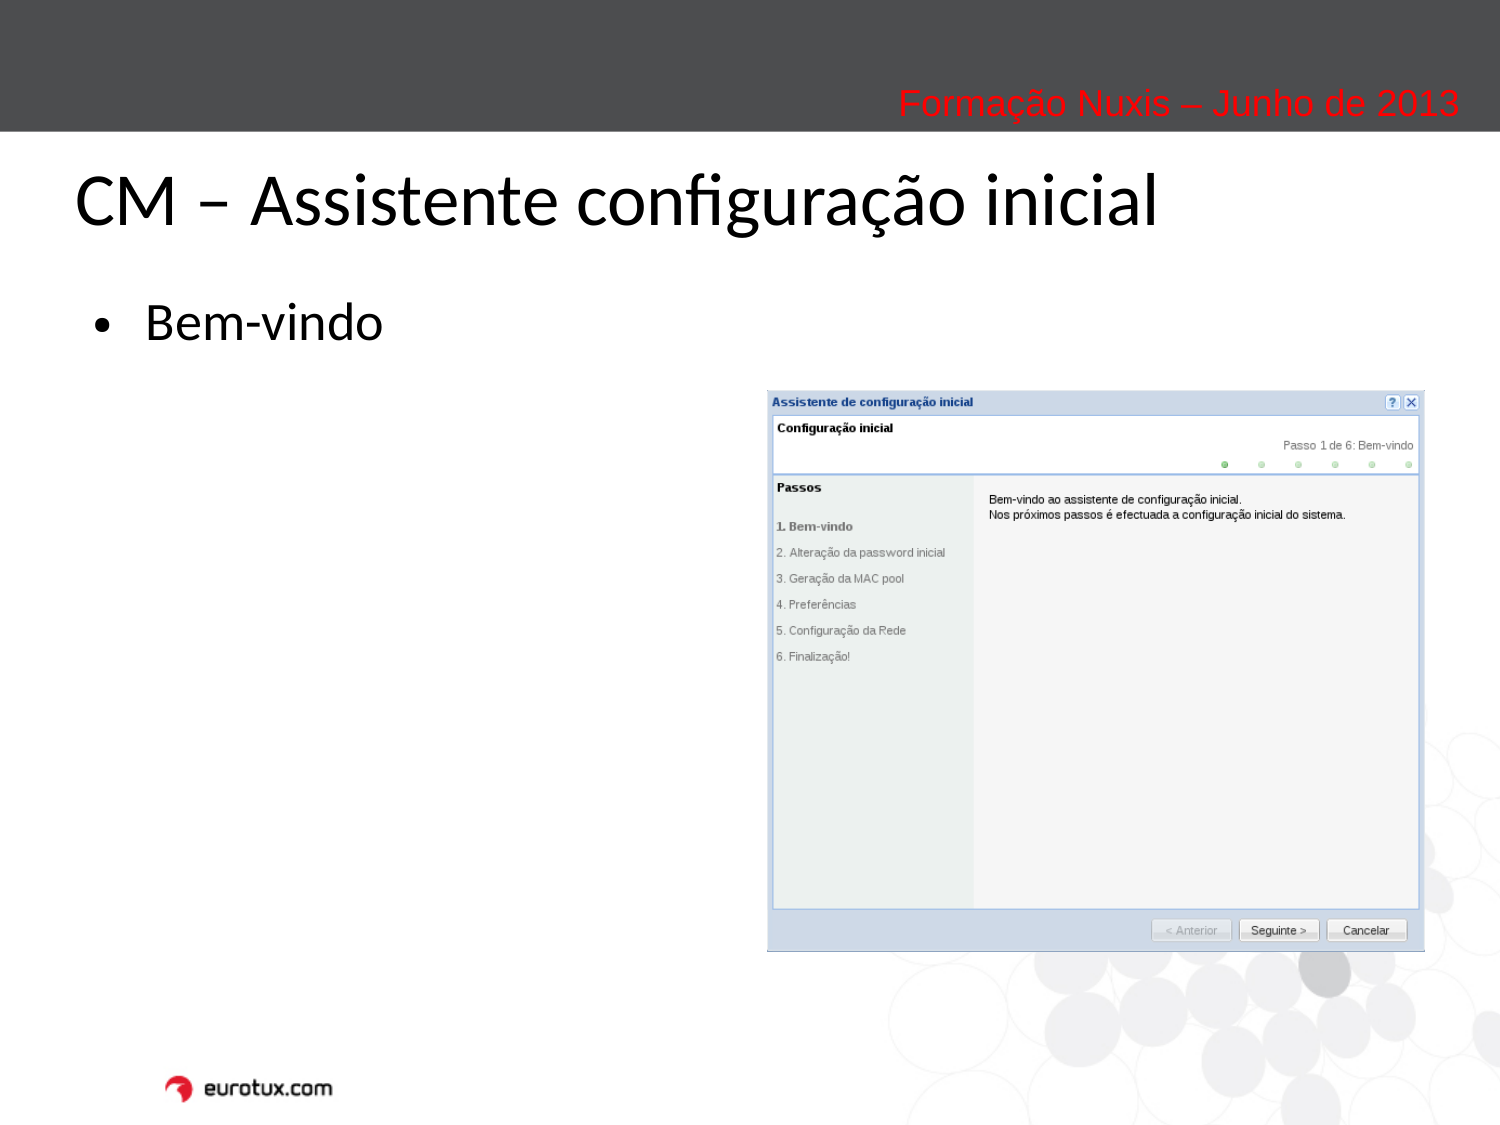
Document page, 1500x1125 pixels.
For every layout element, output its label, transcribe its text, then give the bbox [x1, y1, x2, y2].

title CM – Assistente configuração inicial [75, 112, 1425, 301]
picture [0, 0, 1500, 1125]
list Bem-vindo [75, 299, 734, 953]
